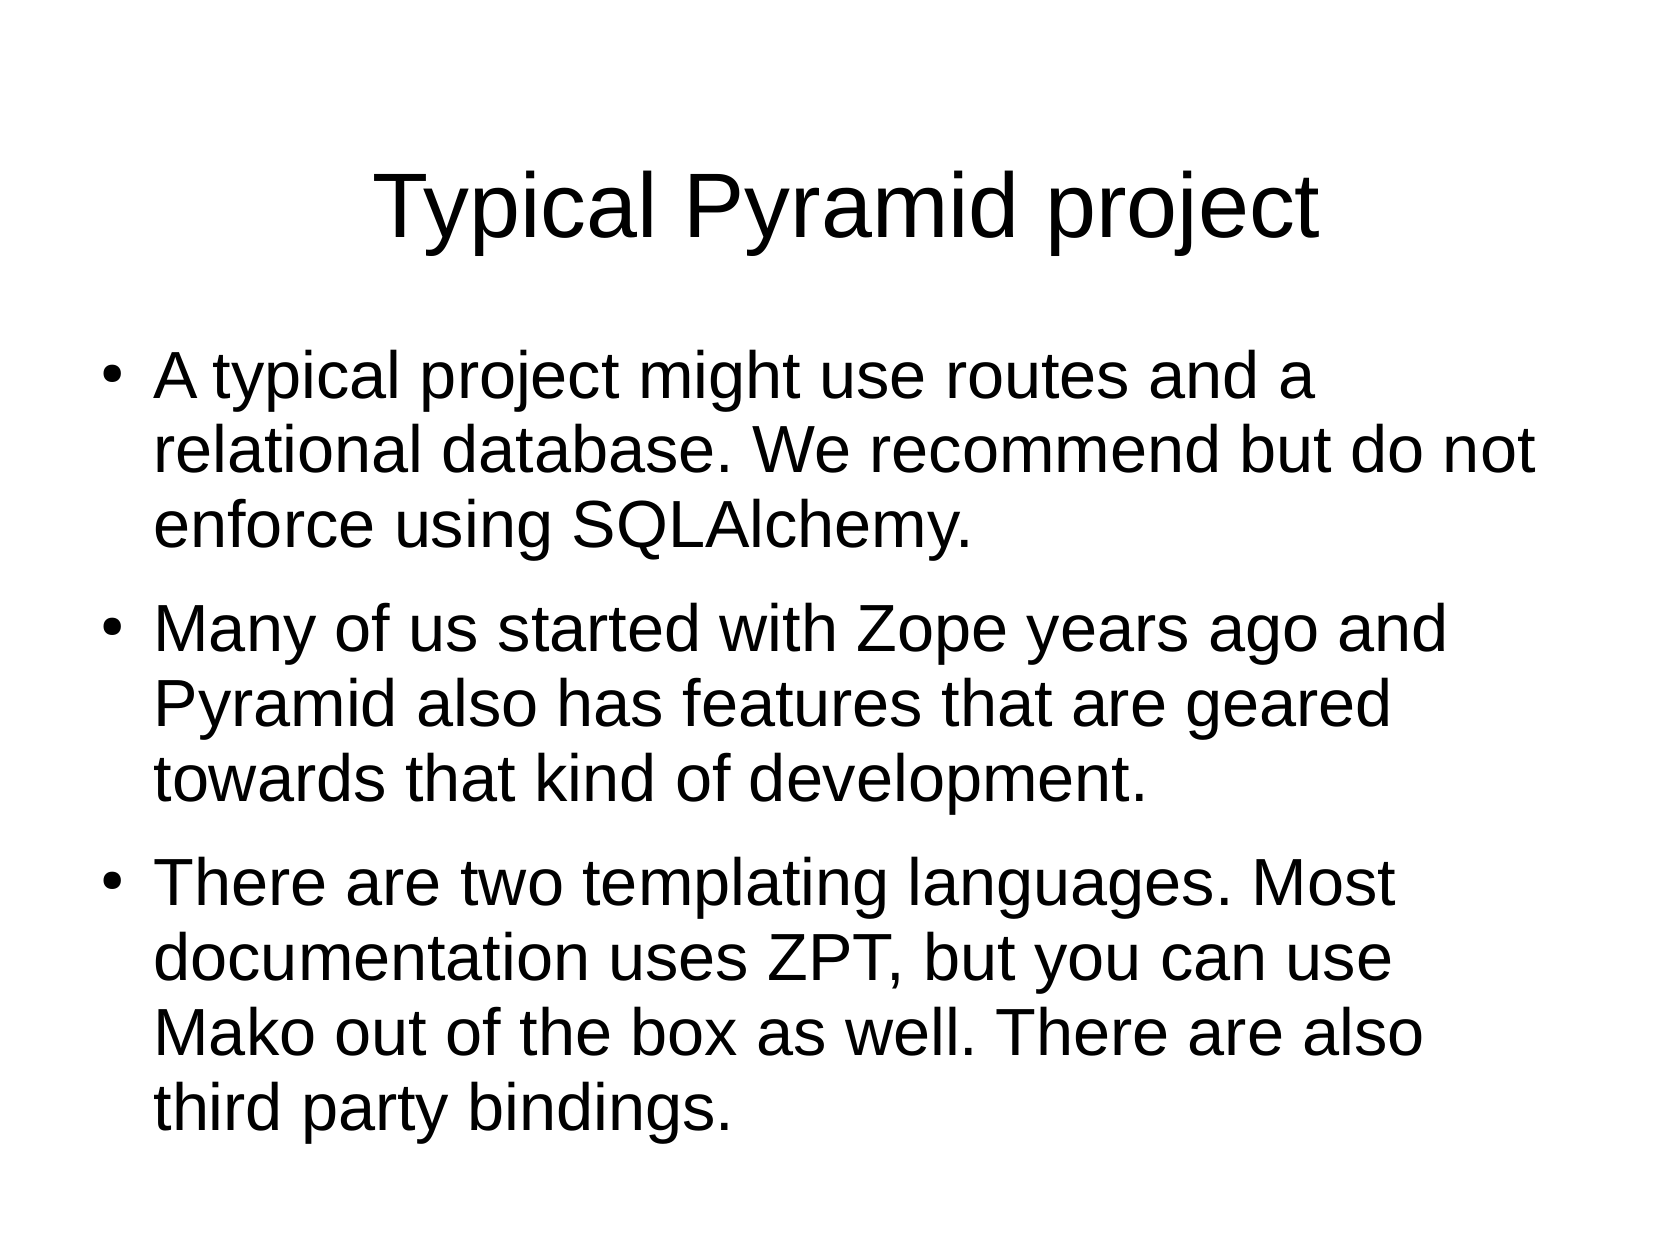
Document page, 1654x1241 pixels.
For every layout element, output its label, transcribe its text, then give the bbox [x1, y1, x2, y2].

title Typical Pyramid project [82, 112, 1612, 301]
list A typical project might use routes and a relational database. We recommend but do not enforce using SQLAlchemy. Many of us started with Zope years ago and Pyramid also has features that are geared towards that kind of development. There are two templating languages. Most documentation uses ZPT, but you can use Mako out of the box as well. There are also third party bindings. [82, 337, 1571, 1157]
